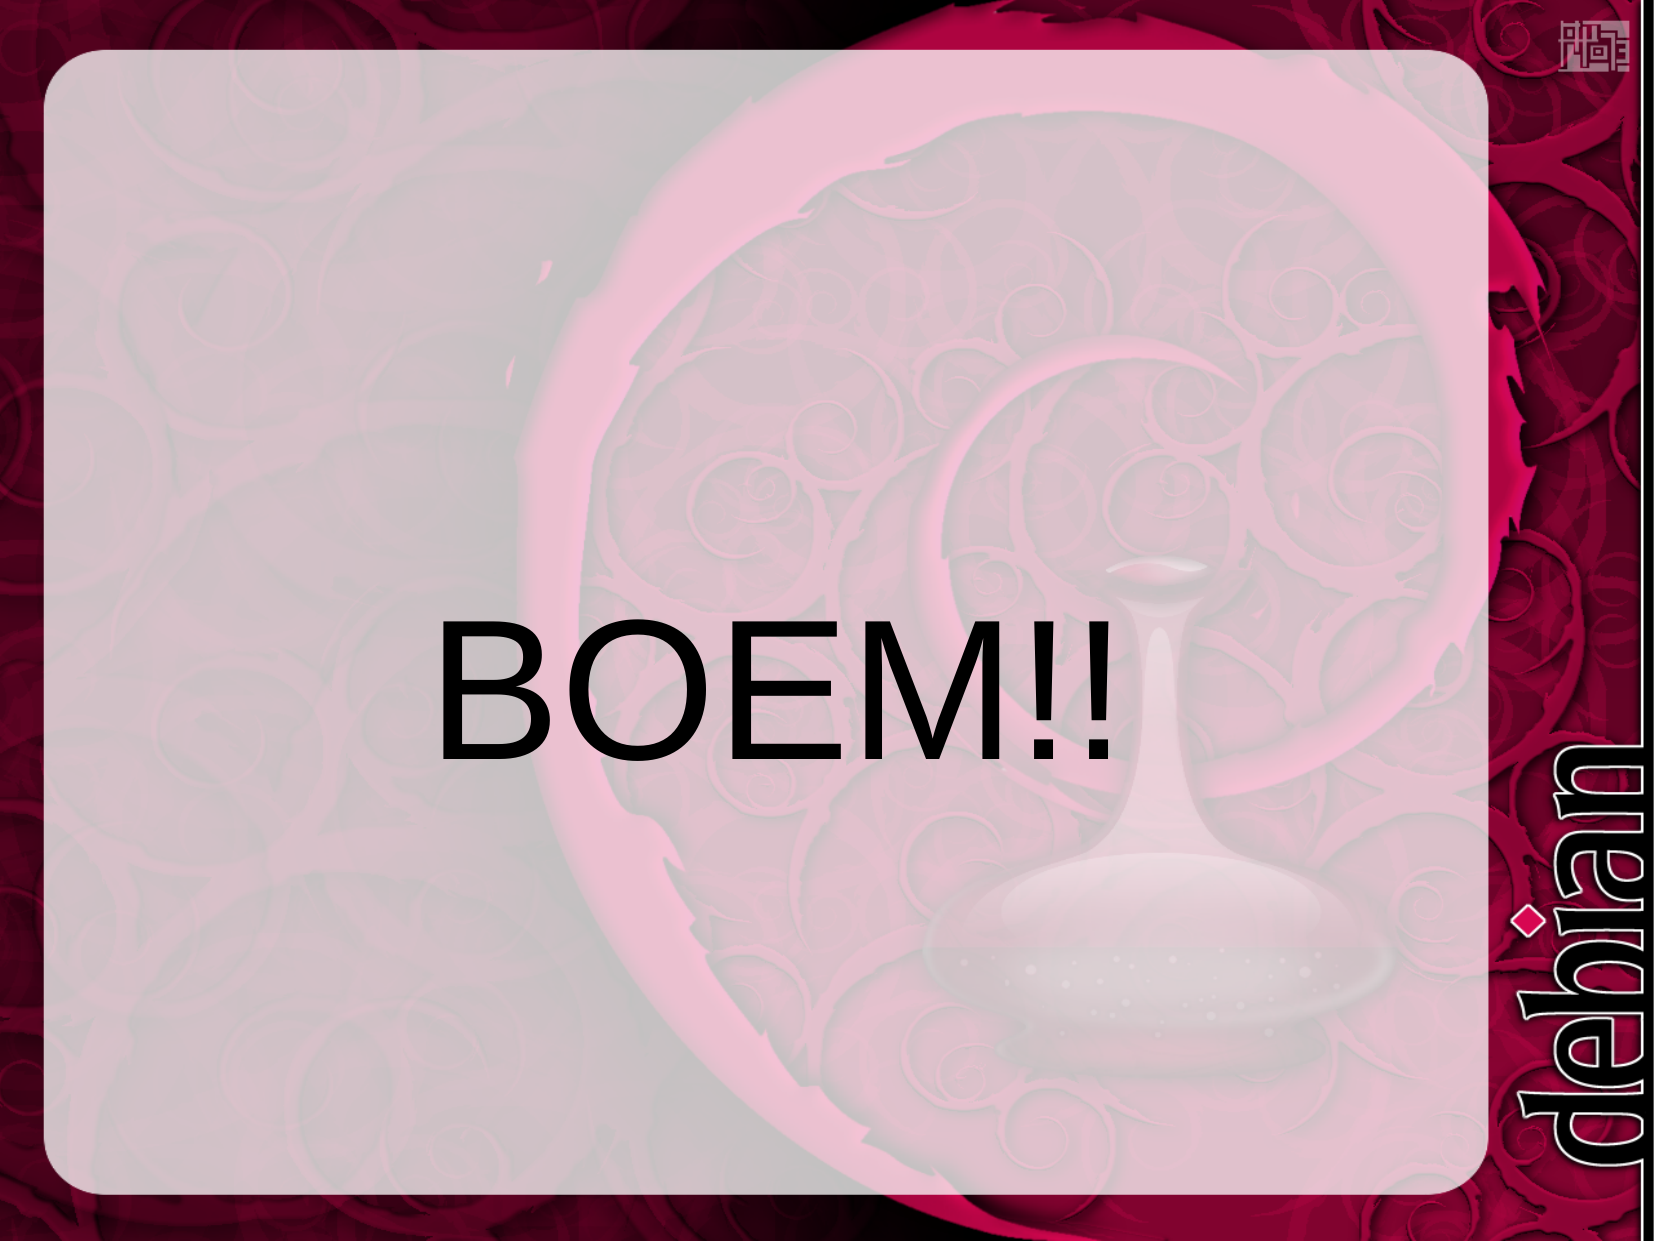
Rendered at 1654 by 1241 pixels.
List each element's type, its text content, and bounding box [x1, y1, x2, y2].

picture [0, 0, 1654, 1241]
list BOEM!! [59, 290, 1477, 1109]
